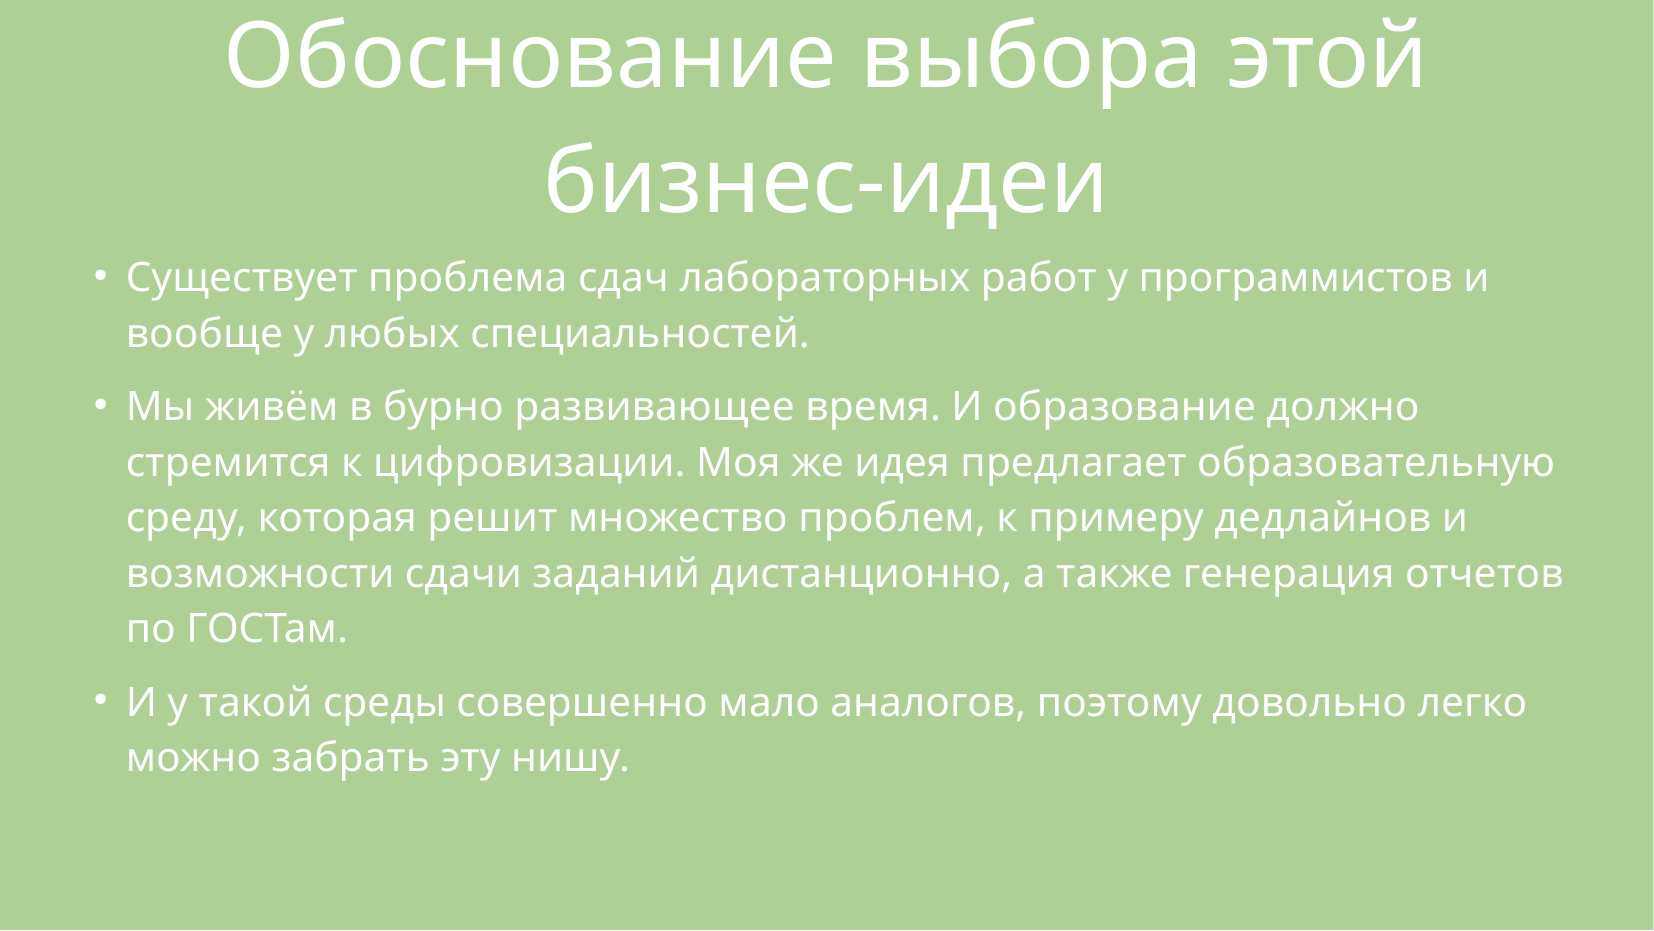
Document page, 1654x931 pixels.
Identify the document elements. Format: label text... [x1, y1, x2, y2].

title Обоснование выбора этой бизнес-идеи [82, 2, 1571, 227]
list Существует проблема сдач лабораторных работ у программистов и вообще у любых специальностей. Мы живём в бурно развивающее время. И образование должно стремится к цифровизации. Моя же идея предлагает образовательную среду, которая решит множество проблем, к примеру дедлайнов и возможности сдачи заданий дистанционно, а также генерация отчетов по ГОСТам. И у такой среды совершенно мало аналогов, поэтому довольно легко можно забрать эту нишу. [82, 248, 1571, 788]
